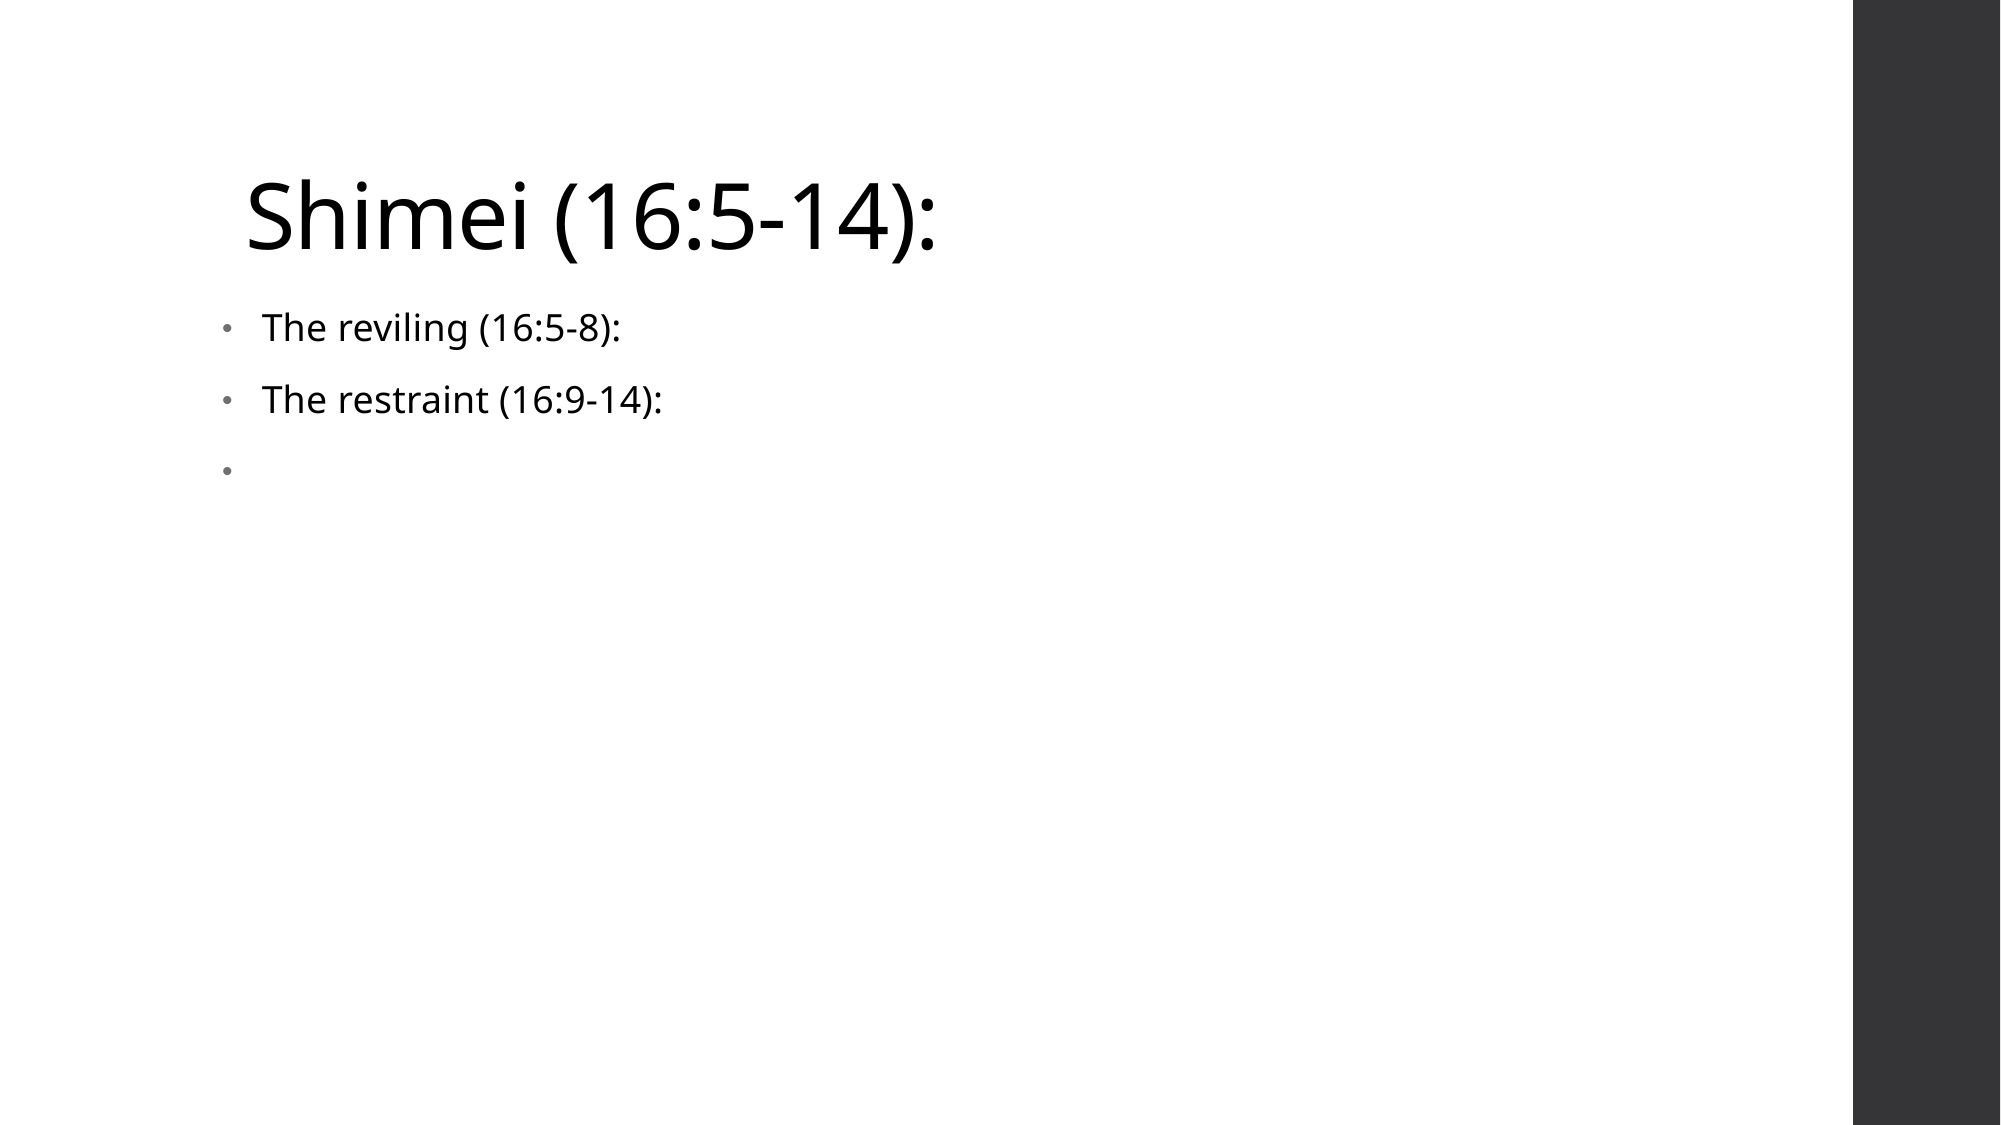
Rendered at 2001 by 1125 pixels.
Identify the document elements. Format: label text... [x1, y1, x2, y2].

title Shimei (16:5-14): [206, 60, 1797, 278]
list The reviling (16:5-8): The restraint (16:9-14): [206, 299, 1617, 1014]
